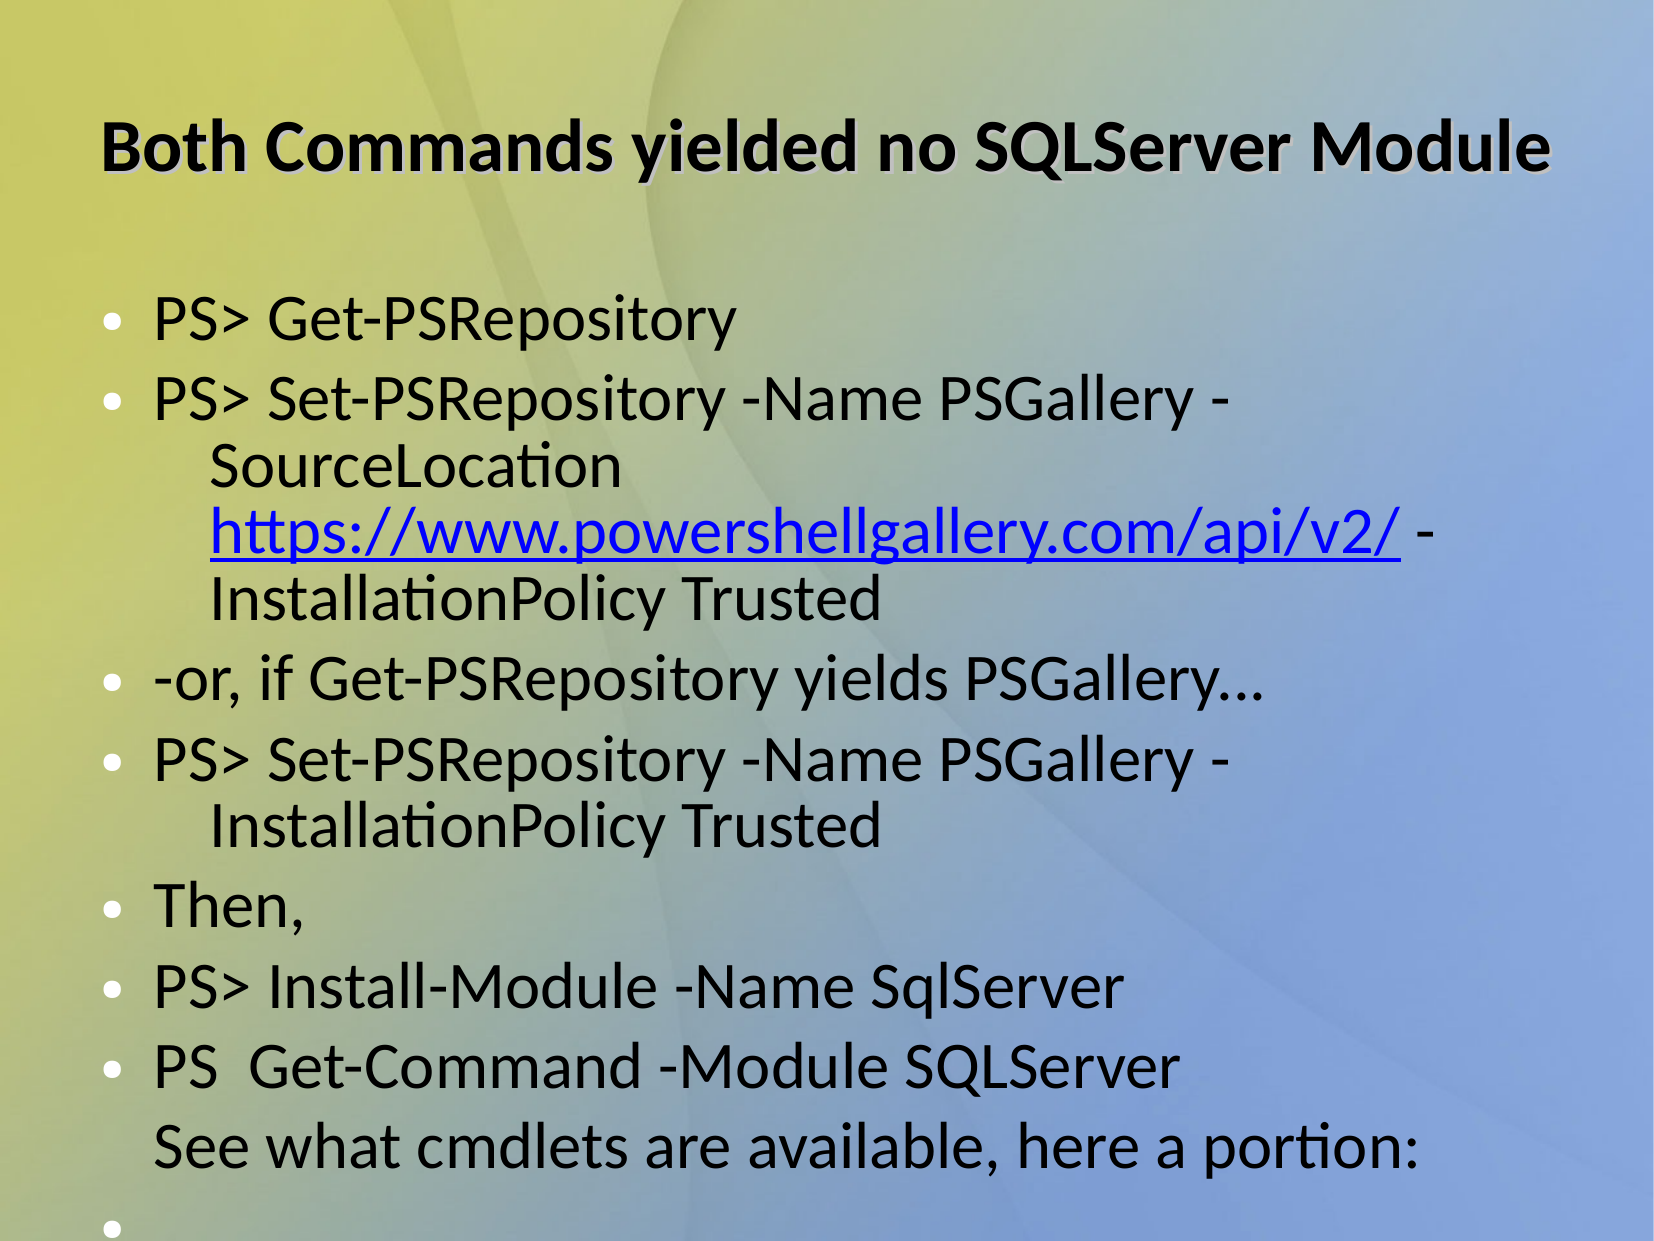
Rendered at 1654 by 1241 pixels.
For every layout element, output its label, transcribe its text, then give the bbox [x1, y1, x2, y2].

title Both Commands yielded no SQLServer Module [82, 49, 1571, 257]
list PS> Get-PSRepository PS> Set-PSRepository -Name PSGallery -SourceLocation https://www.powershellgallery.com/api/v2/ -InstallationPolicy Trusted -or, if Get-PSRepository yields PSGallery... PS> Set-PSRepository -Name PSGallery -InstallationPolicy Trusted Then, PS> Install-Module -Name SqlServer PS Get-Command -Module SQLServer See what cmdlets are available, here a portion: [82, 290, 1571, 1241]
picture [0, 0, 1654, 1241]
